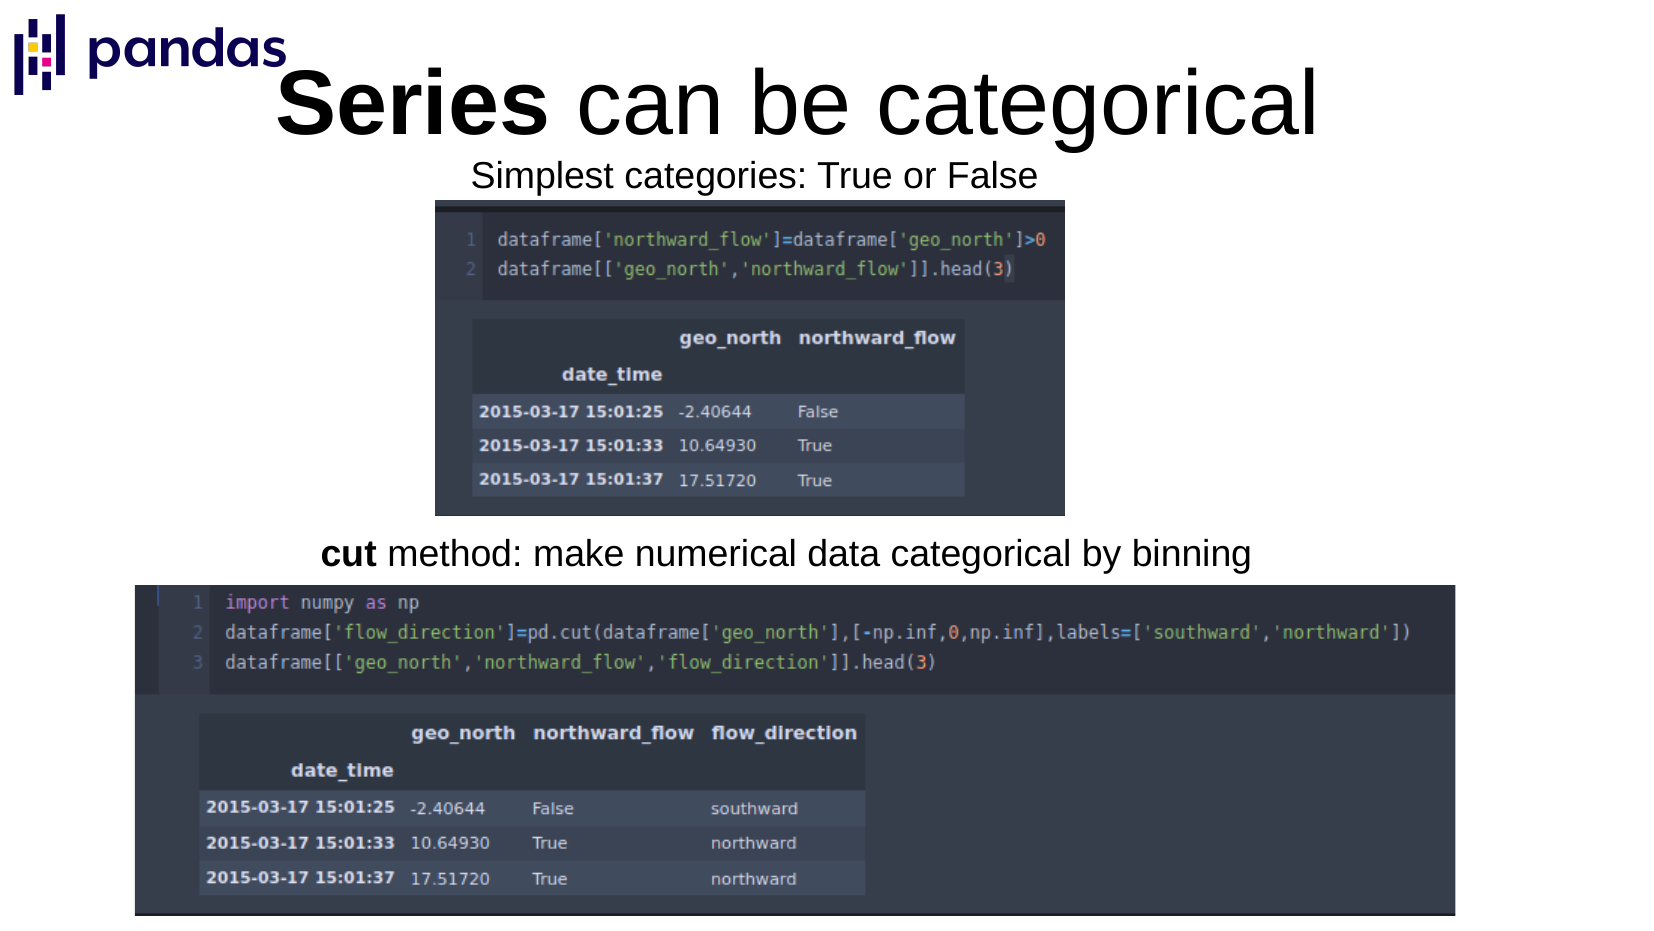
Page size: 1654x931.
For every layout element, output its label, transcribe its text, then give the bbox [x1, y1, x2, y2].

text_box cut method: make numerical data categorical by binning [305, 525, 1336, 585]
title Series can be categorical [54, 25, 1543, 181]
picture [435, 200, 1065, 516]
picture [134, 585, 1456, 916]
text_box Simplest categories: True or False [455, 146, 1176, 204]
picture [1, 0, 299, 115]
